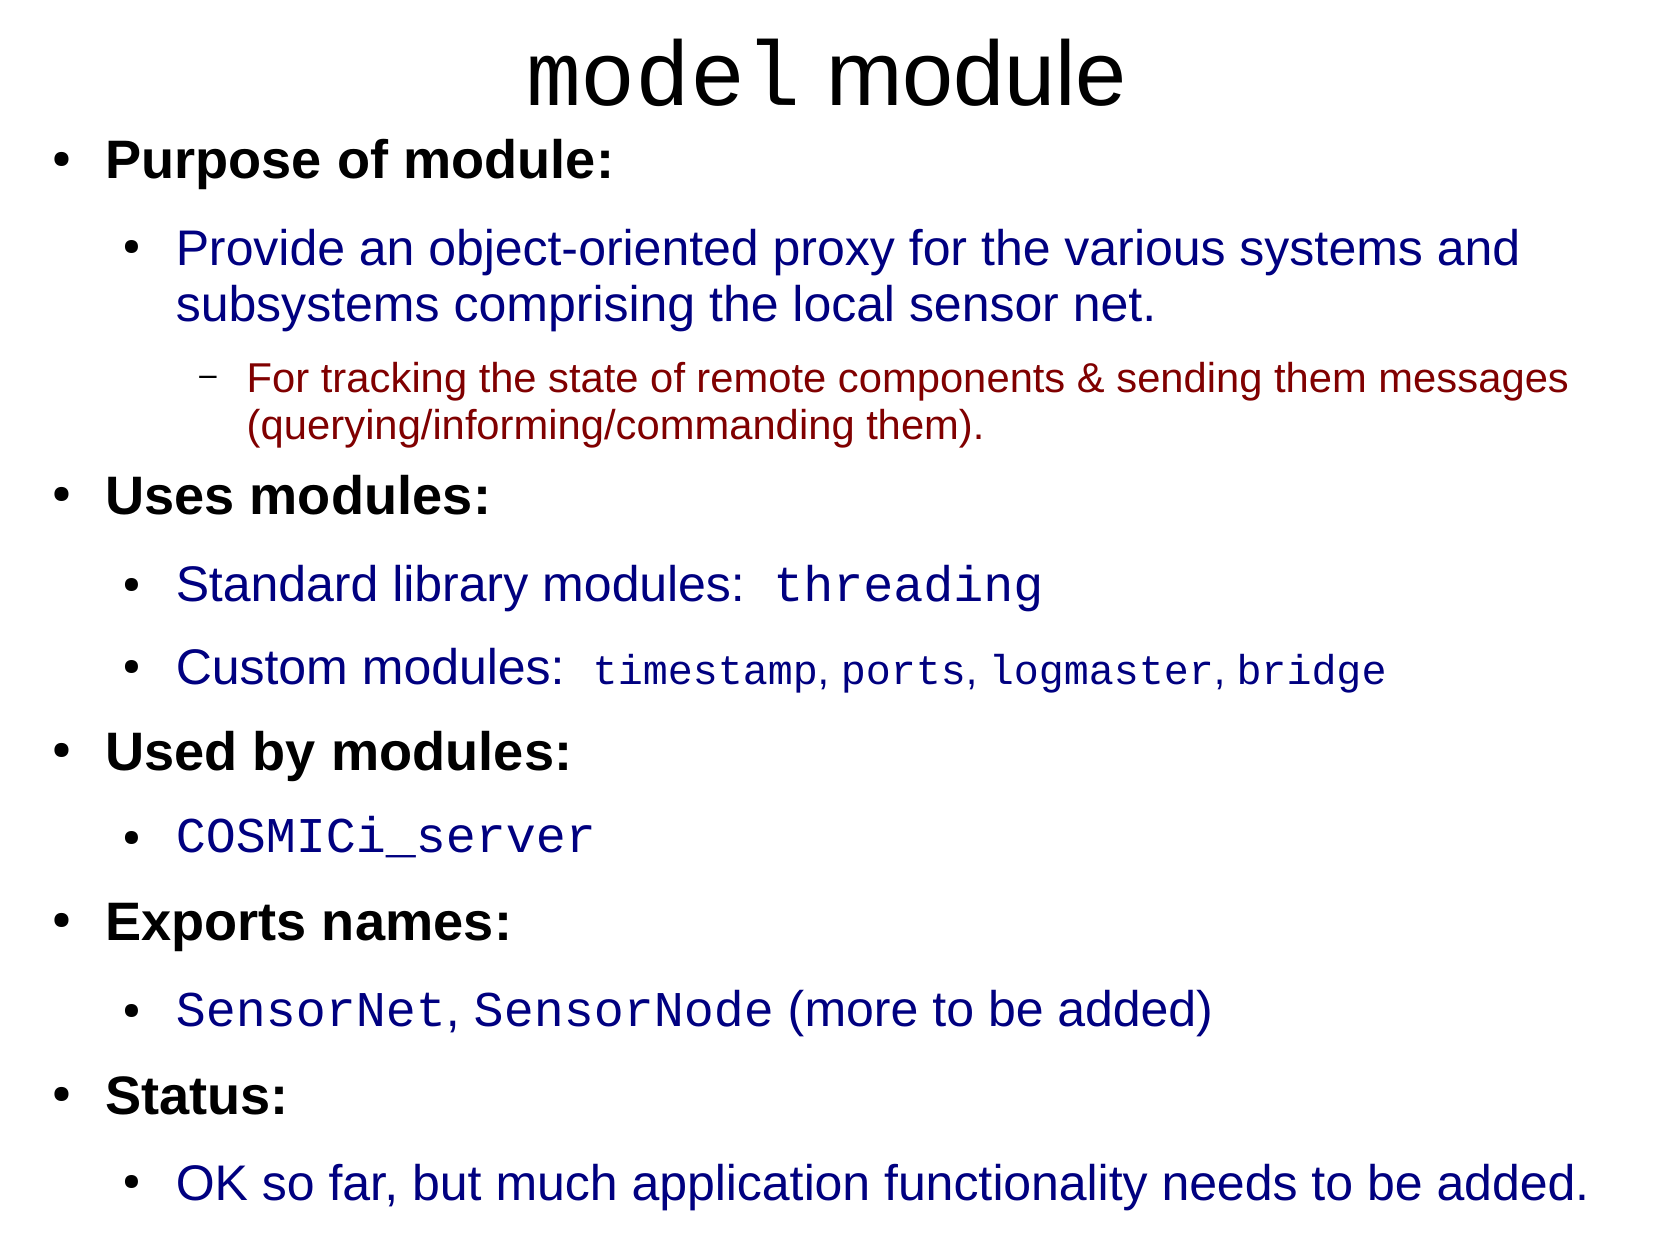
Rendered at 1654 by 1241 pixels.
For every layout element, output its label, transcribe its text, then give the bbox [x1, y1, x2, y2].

list Purpose of module: Provide an object-oriented proxy for the various systems and subsystems comprising the local sensor net. For tracking the state of remote components & sending them messages (querying/informing/commanding them). Uses modules: Standard library modules: threading Custom modules: timestamp, ports, logmaster, bridge Used by modules: COSMICi_server Exports names: SensorNet, SensorNode (more to be added) Status: OK so far, but much application functionality needs to be added. [34, 129, 1617, 1212]
title model module [82, 22, 1571, 129]
